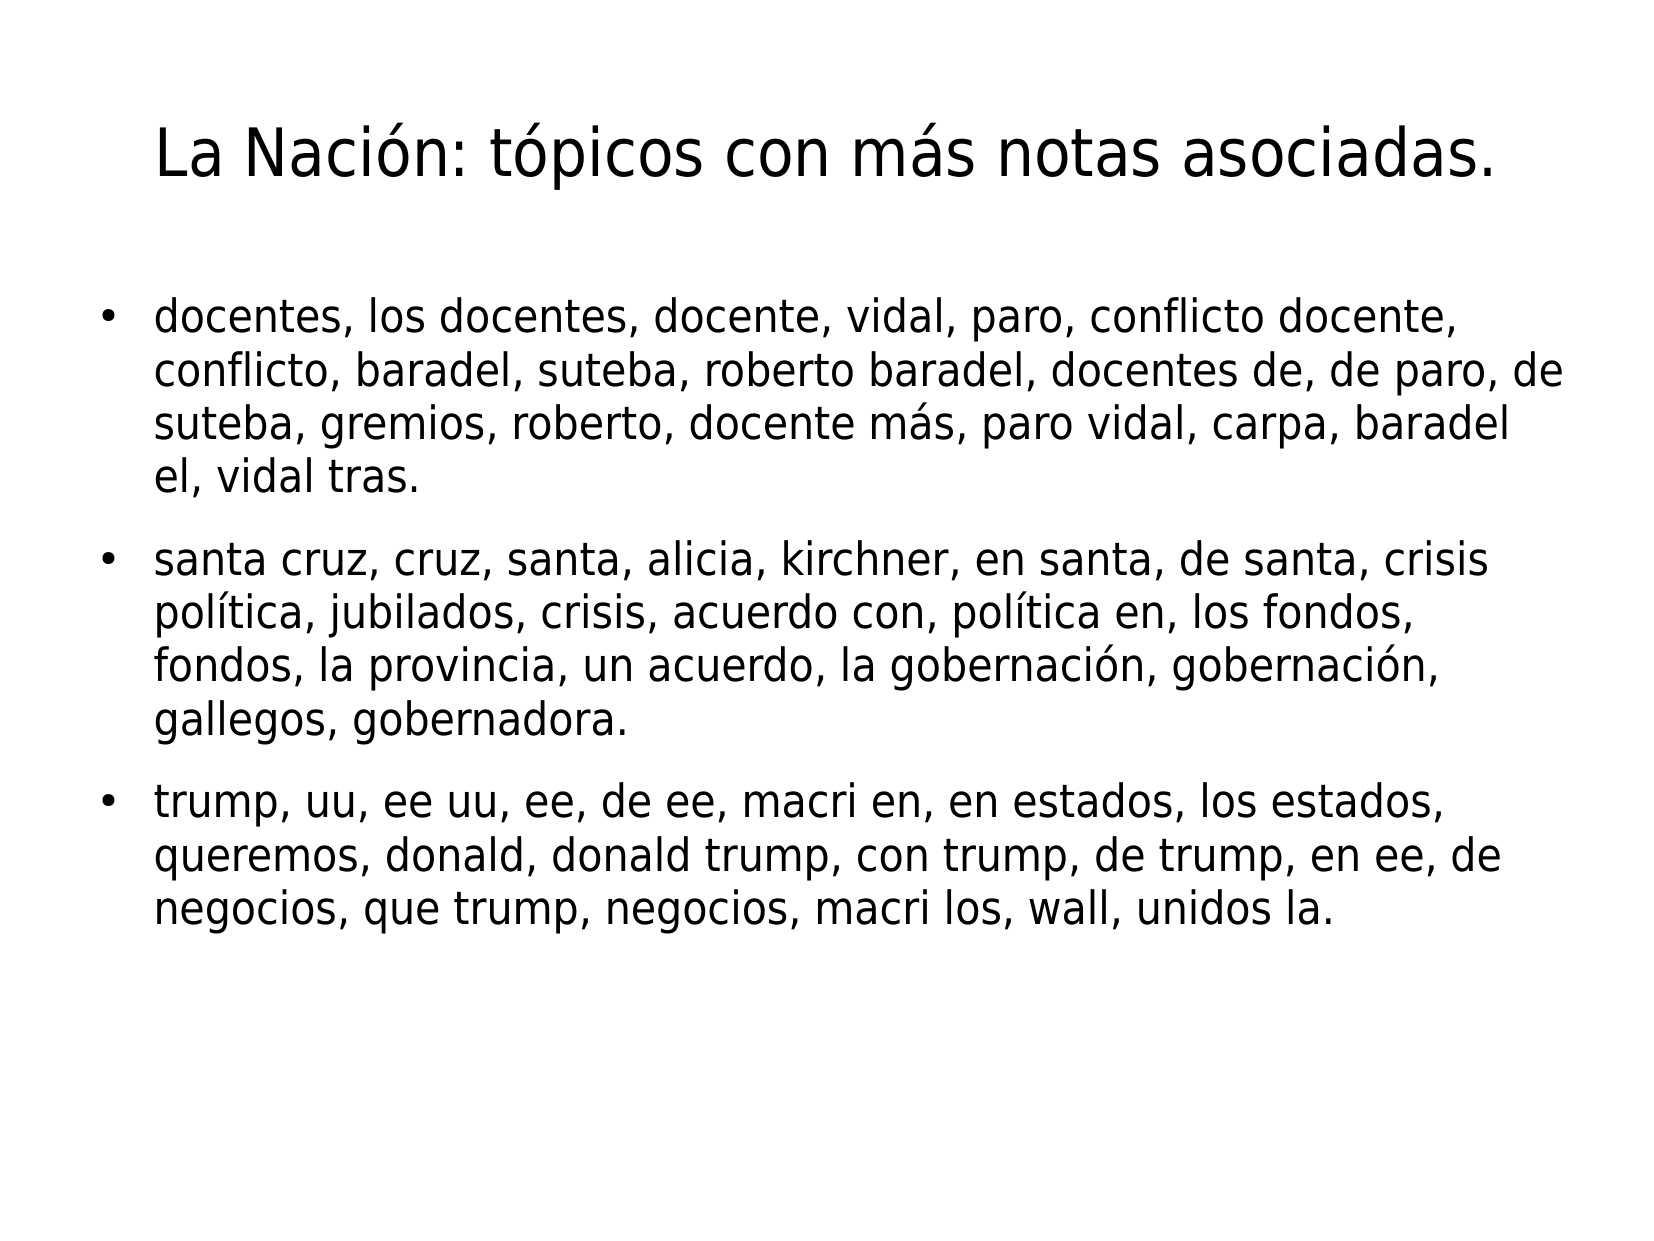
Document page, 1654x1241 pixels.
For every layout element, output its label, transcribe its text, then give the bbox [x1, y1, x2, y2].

list docentes, los docentes, docente, vidal, paro, conflicto docente, conflicto, baradel, suteba, roberto baradel, docentes de, de paro, de suteba, gremios, roberto, docente más, paro vidal, carpa, baradel el, vidal tras. santa cruz, cruz, santa, alicia, kirchner, en santa, de santa, crisis política, jubilados, crisis, acuerdo con, política en, los fondos, fondos, la provincia, un acuerdo, la gobernación, gobernación, gallegos, gobernadora. trump, uu, ee uu, ee, de ee, macri en, en estados, los estados, queremos, donald, donald trump, con trump, de trump, en ee, de negocios, que trump, negocios, macri los, wall, unidos la. [82, 290, 1571, 1010]
title La Nación: tópicos con más notas asociadas. [82, 49, 1571, 257]
